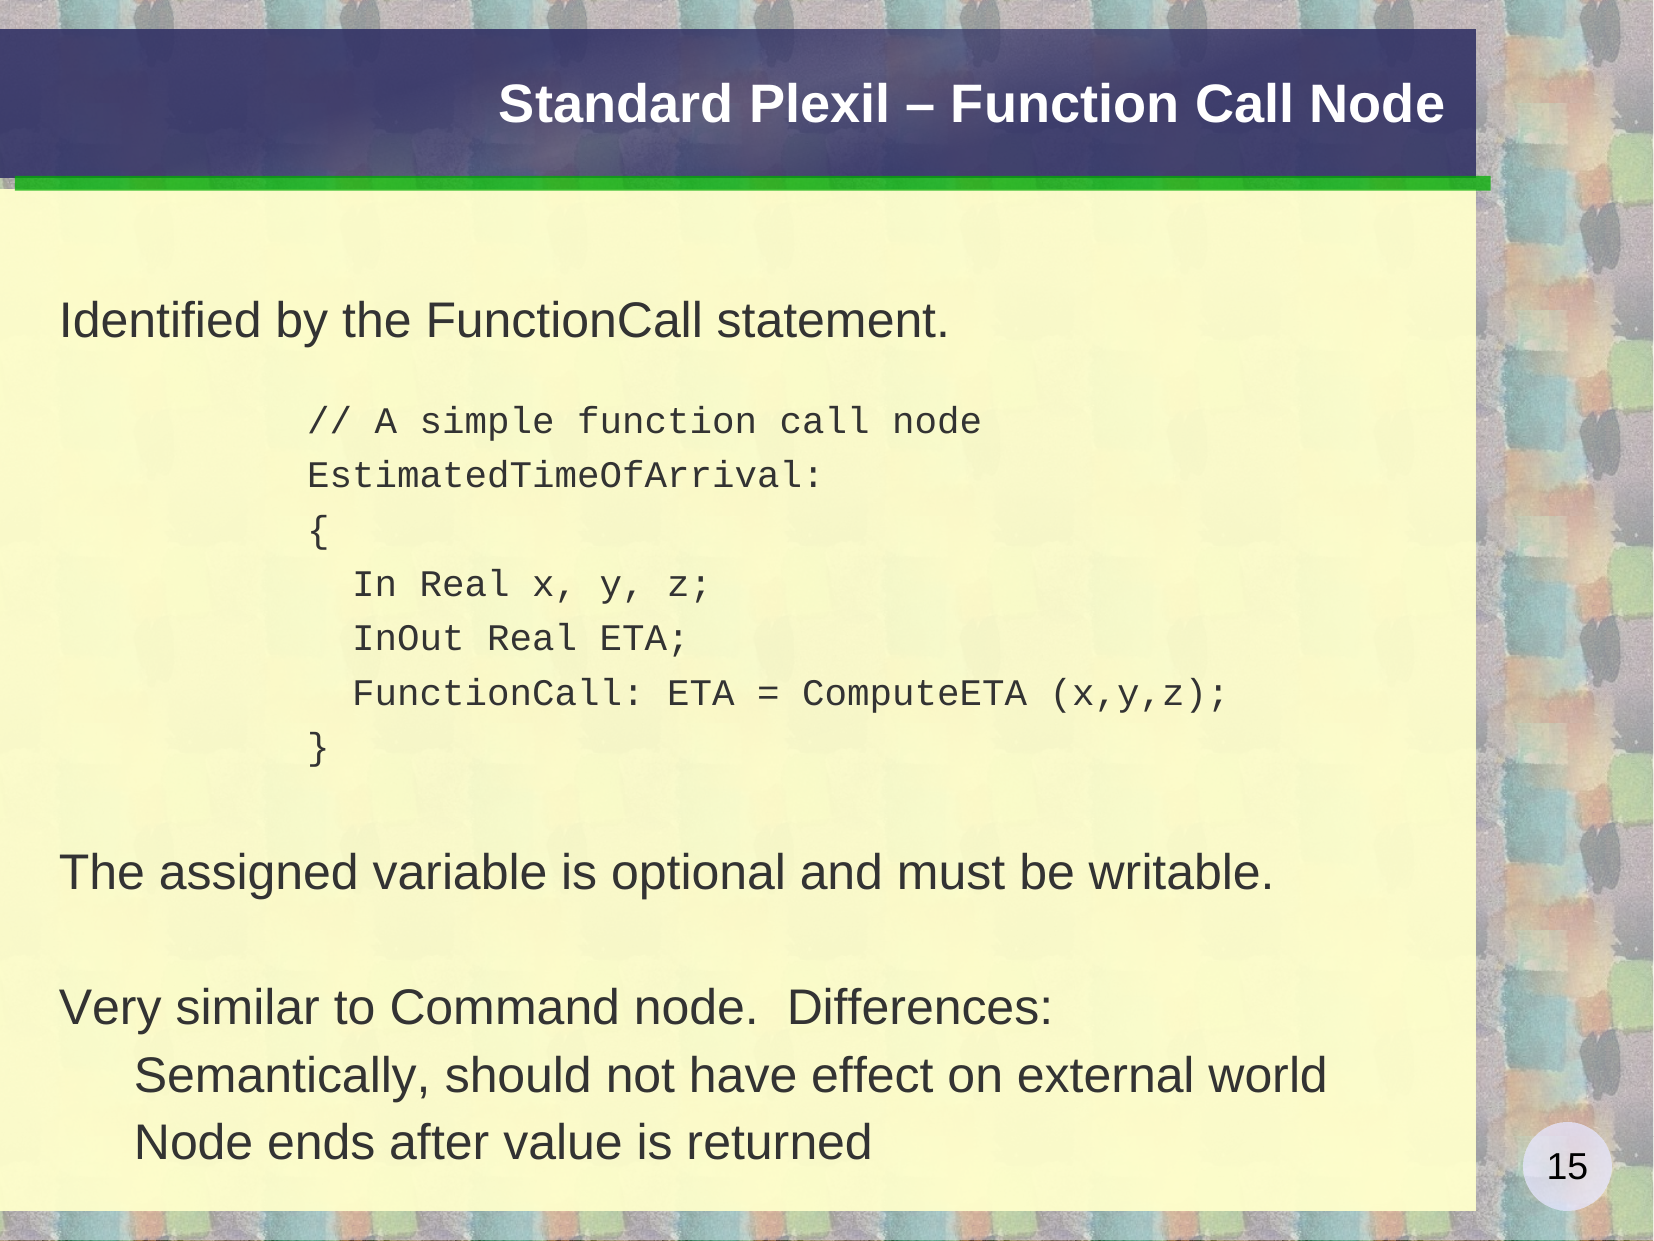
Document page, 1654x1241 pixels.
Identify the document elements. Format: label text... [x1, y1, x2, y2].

title Standard Plexil – Function Call Node [29, 66, 1447, 141]
list Identified by the FunctionCall statement. // A simple function call node EstimatedTimeOfArrival: { In Real x, y, z; InOut Real ETA; FunctionCall: ETA = ComputeETA (x,y,z); } The assigned variable is optional and must be writable. Very similar to Command node. Differences: Semantically, should not have effect on external world Node ends after value is returned [58, 236, 1417, 1167]
